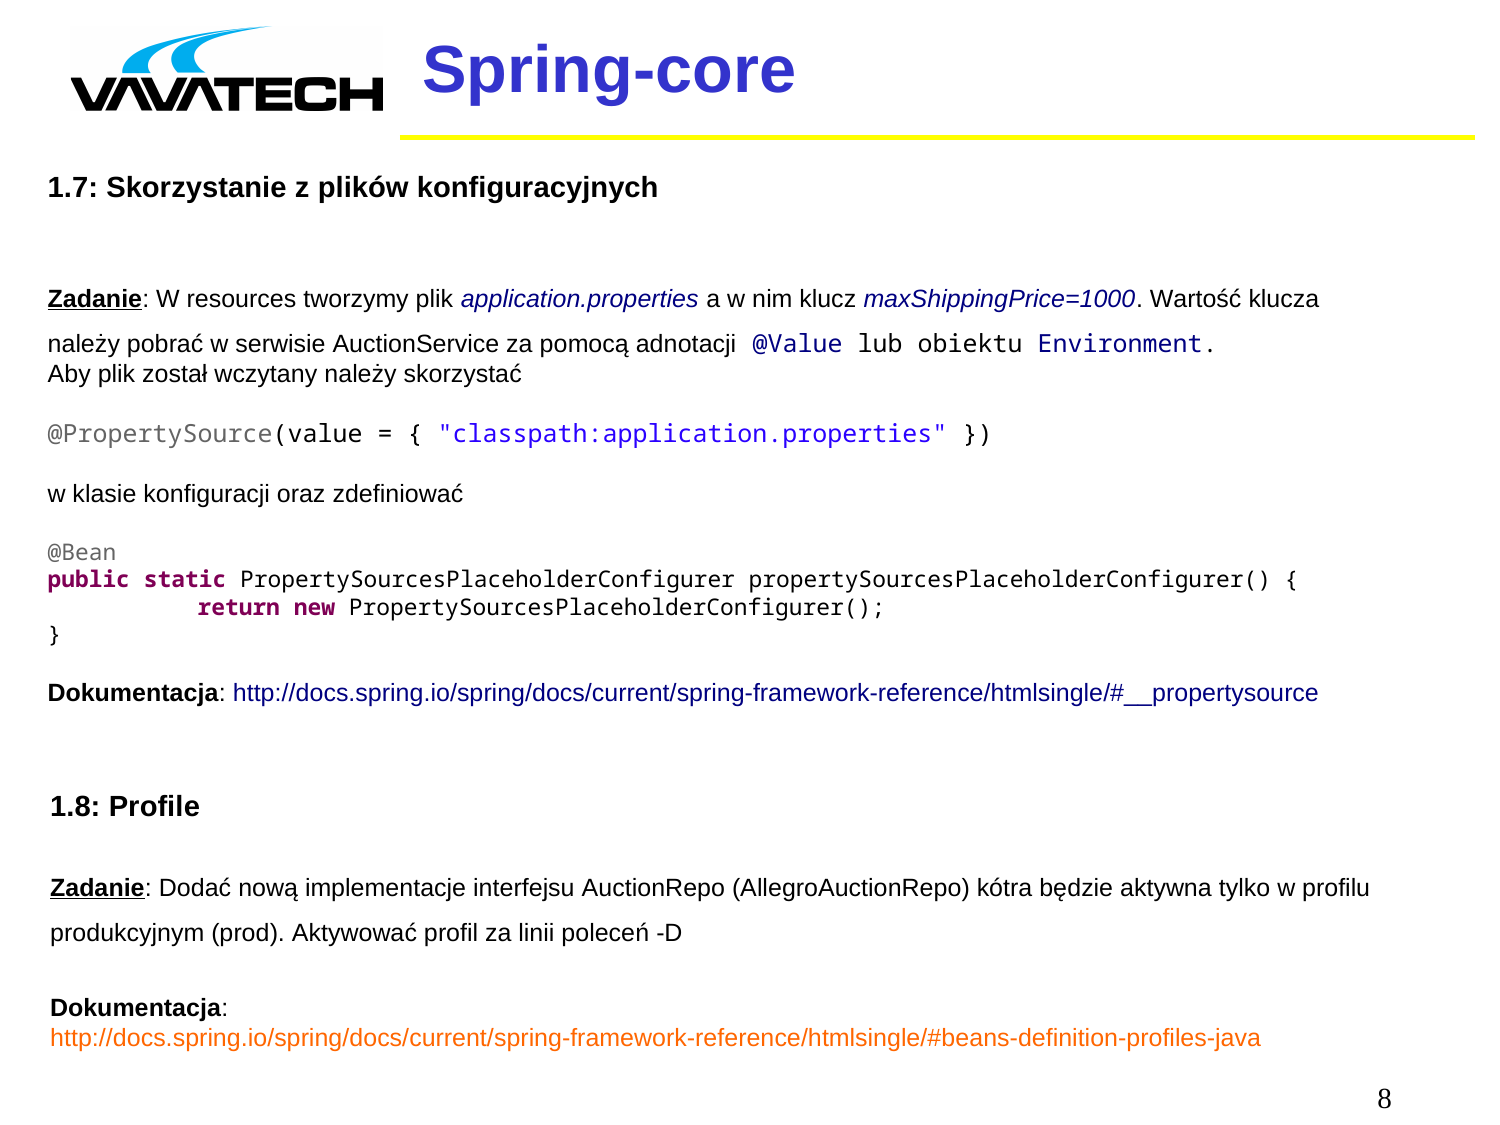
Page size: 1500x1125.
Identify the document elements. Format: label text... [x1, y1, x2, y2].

text_box 1.8: Profile Zadanie: Dodać nową implementacje interfejsu AuctionRepo (AllegroAuctionRepo) kótra będzie aktywna tylko w profilu produkcyjnym (prod). Aktywować profil za linii poleceń -D Dokumentacja:http://docs.spring.io/spring/docs/current/spring-framework-reference/htmlsingle/#beans-definition-profiles-java [35, 779, 1404, 1111]
text_box 1.7: Skorzystanie z plików konfiguracyjnych Zadanie: W resources tworzymy plik application.properties a w nim klucz maxShippingPrice=1000. Wartość klucza należy pobrać w serwisie AuctionService za pomocą adnotacji @Value lub obiektu Environment. Aby plik został wczytany należy skorzystać @PropertySource(value = { "classpath:application.properties" }) w klasie konfiguracji oraz zdefiniować @Bean public static PropertySourcesPlaceholderConfigurer propertySourcesPlaceholderConfigurer() { return new PropertySourcesPlaceholderConfigurer(); } Dokumentacja: http://docs.spring.io/spring/docs/current/spring-framework-reference/htmlsingle/#__propertysource [32, 160, 1401, 976]
picture [70, 26, 383, 111]
title Spring-core [407, 0, 1479, 157]
